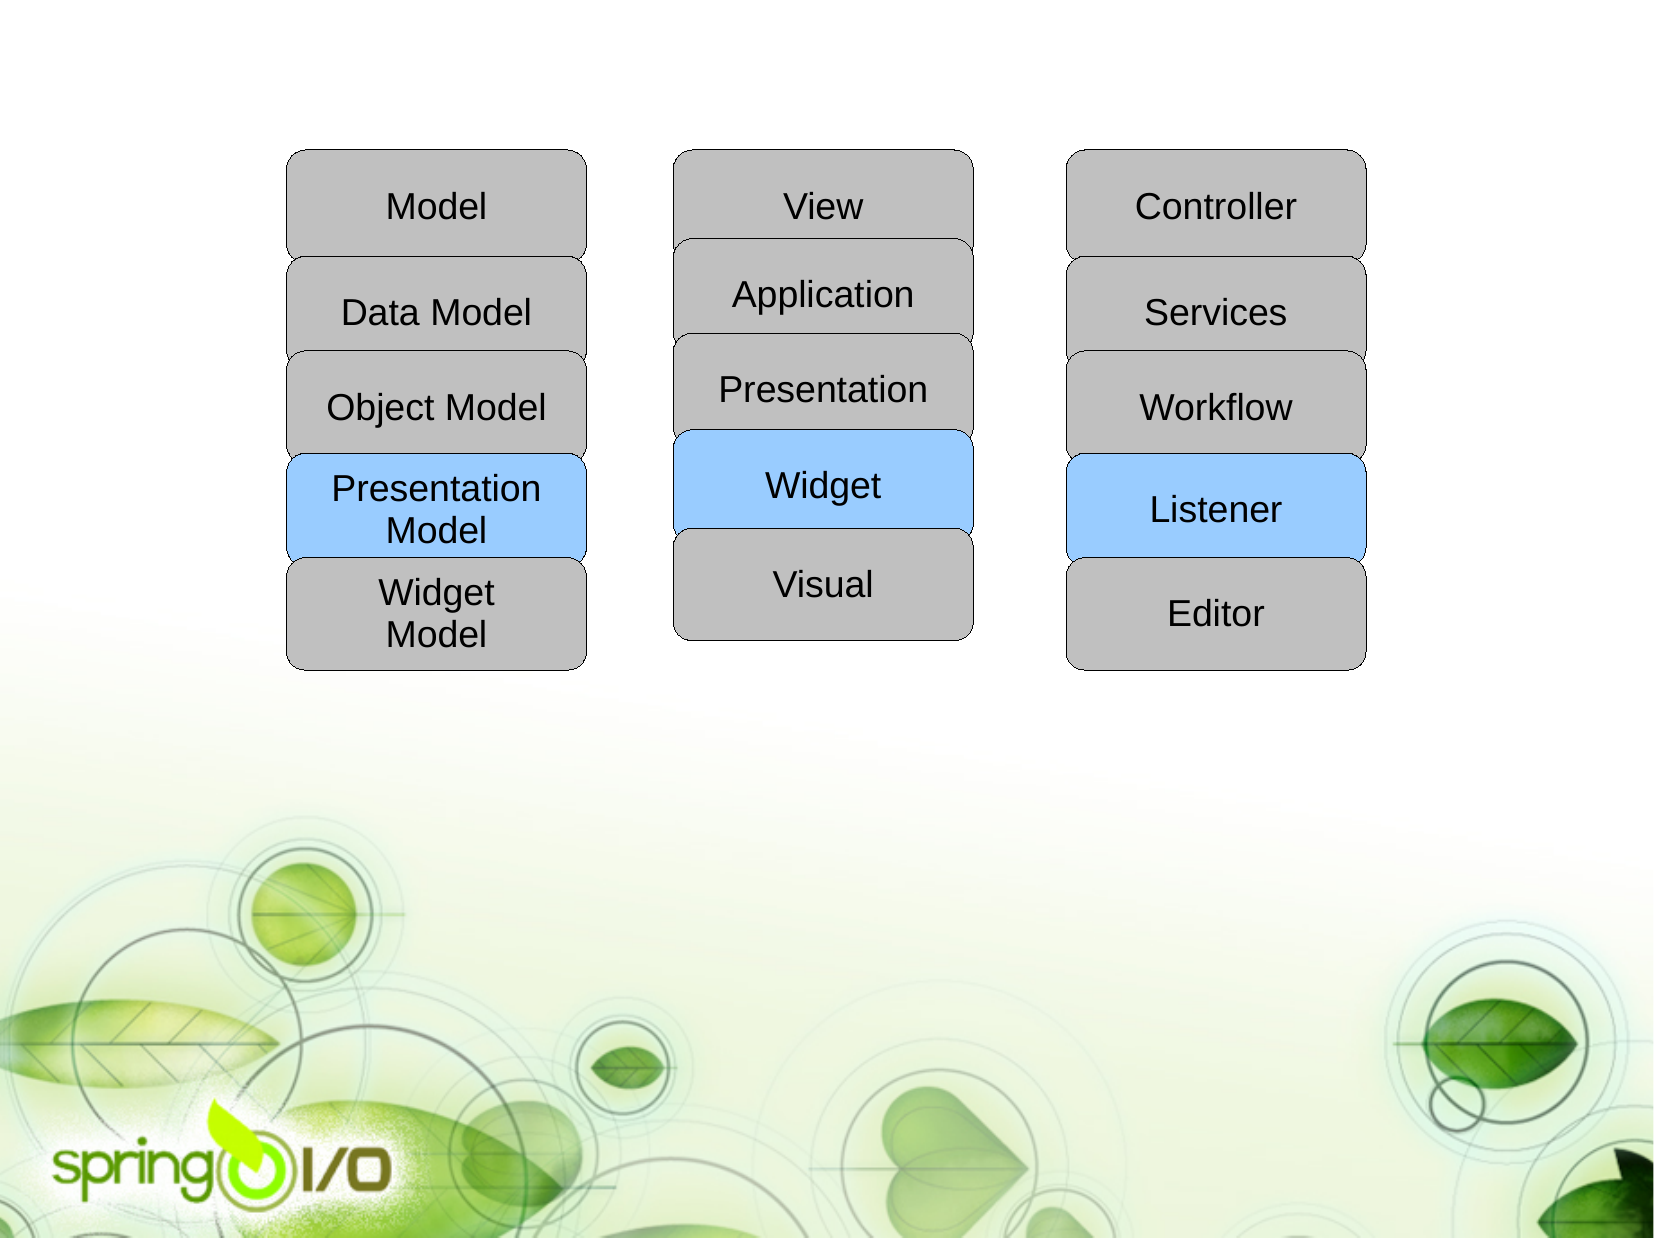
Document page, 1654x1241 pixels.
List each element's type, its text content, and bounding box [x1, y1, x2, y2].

text_box Data Model [286, 256, 587, 360]
text_box Model [286, 149, 587, 259]
text_box Presentation Model [286, 453, 587, 562]
text_box Workflow [1066, 350, 1367, 458]
text_box Visual [673, 528, 974, 641]
text_box Editor [1066, 557, 1367, 671]
text_box View [673, 149, 974, 250]
text_box Services [1066, 256, 1367, 359]
text_box Object Model [286, 350, 587, 458]
text_box Controller [1066, 149, 1367, 259]
picture [0, 0, 1654, 1238]
text_box Listener [1066, 453, 1367, 561]
text_box Widget [673, 429, 974, 535]
text_box Application [673, 238, 974, 342]
text_box Widget Model [286, 557, 587, 671]
text_box Presentation [673, 333, 974, 437]
